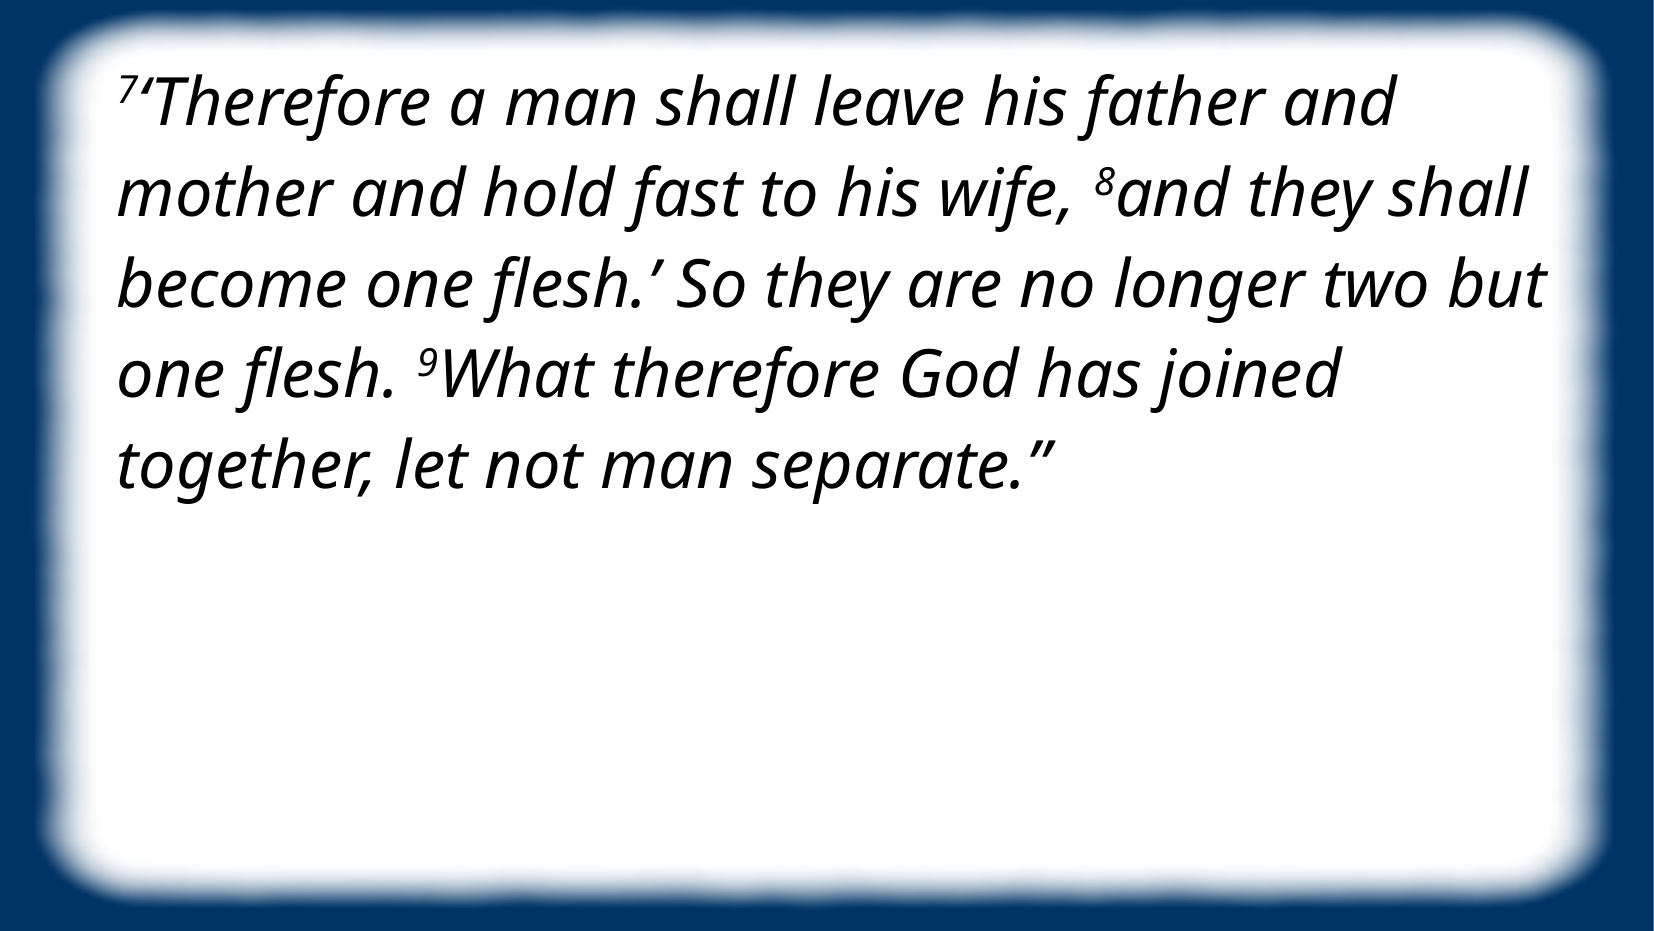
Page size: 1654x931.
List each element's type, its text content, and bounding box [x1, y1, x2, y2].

text_box 7‘Therefore a man shall leave his father and mother and hold fast to his wife, 8and they shall become one flesh.’ So they are no longer two but one flesh. 9What therefore God has joined together, let not man separate.” [101, 46, 1572, 506]
picture [0, 0, 1654, 931]
